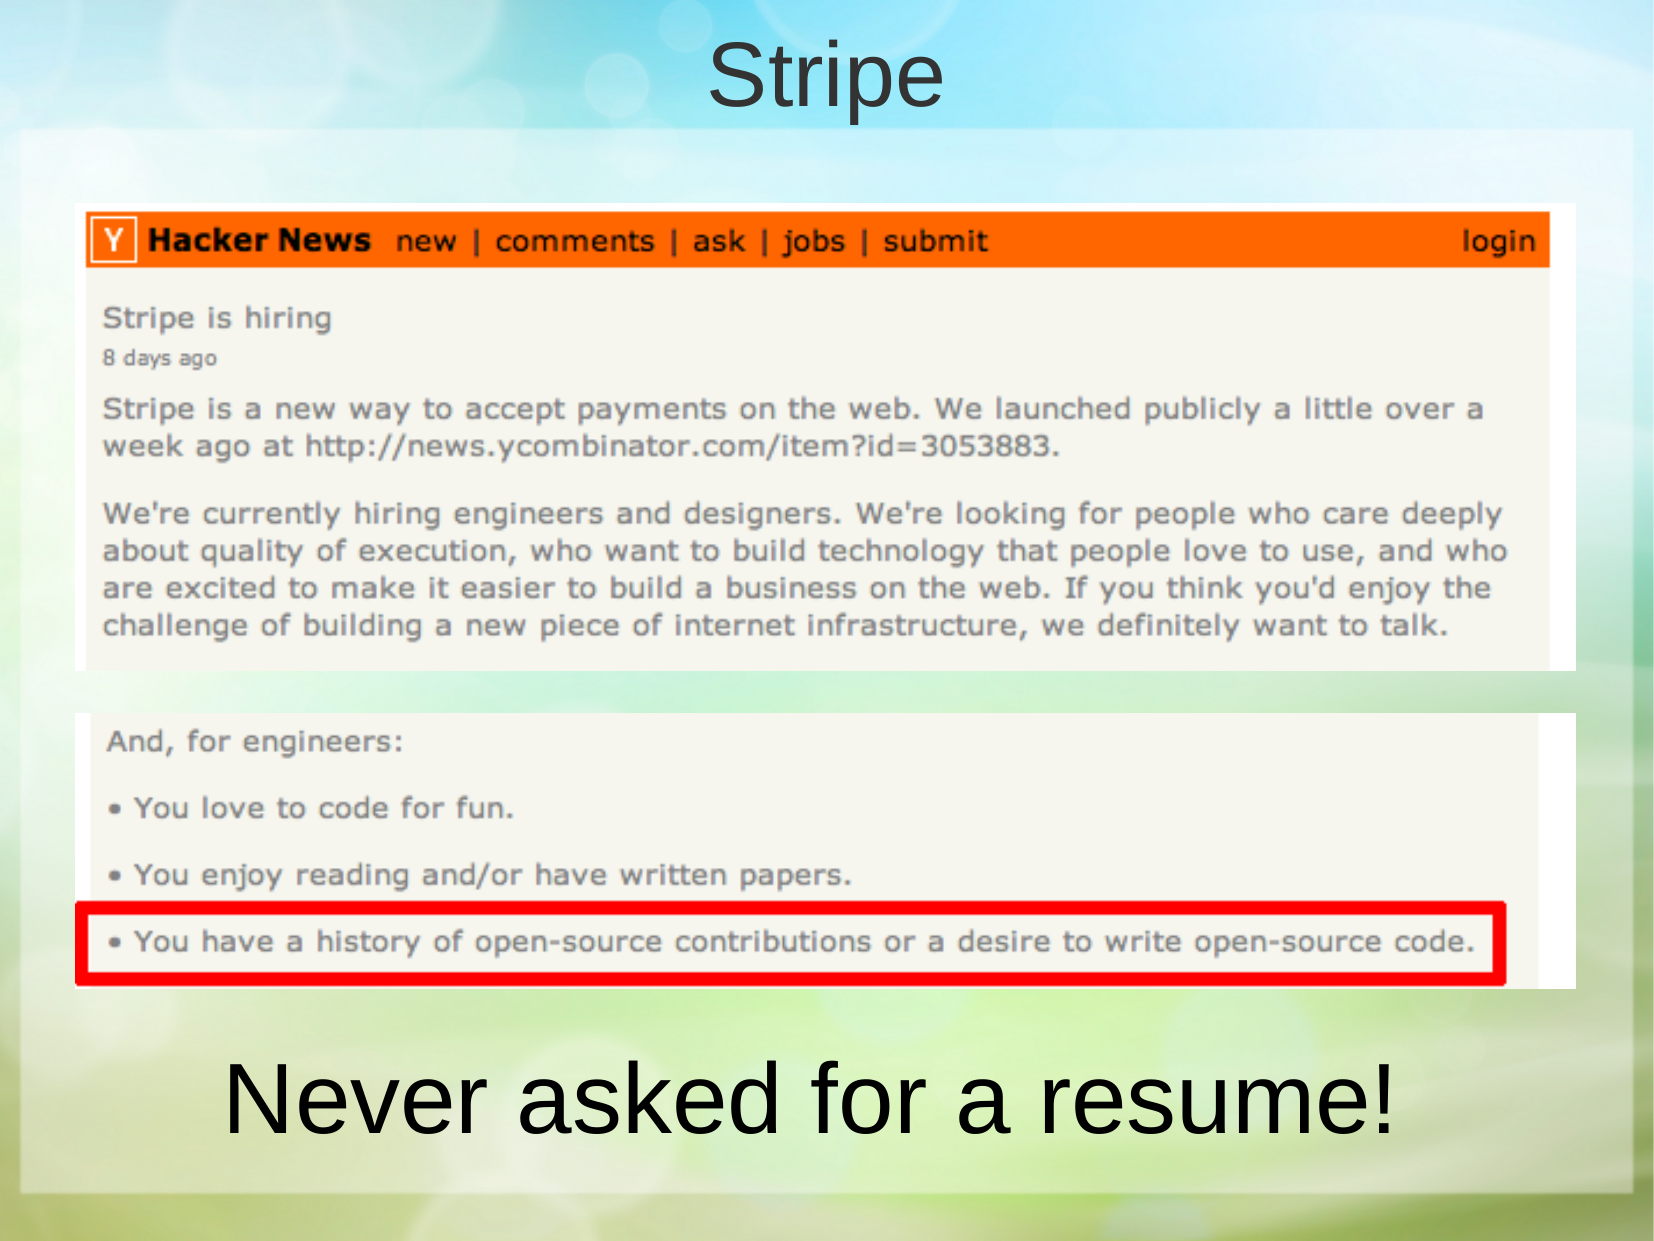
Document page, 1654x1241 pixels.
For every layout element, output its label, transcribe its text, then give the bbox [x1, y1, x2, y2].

title Stripe [82, 0, 1571, 151]
text_box Never asked for a resume! [208, 1035, 1446, 1163]
picture [0, 0, 1654, 1241]
